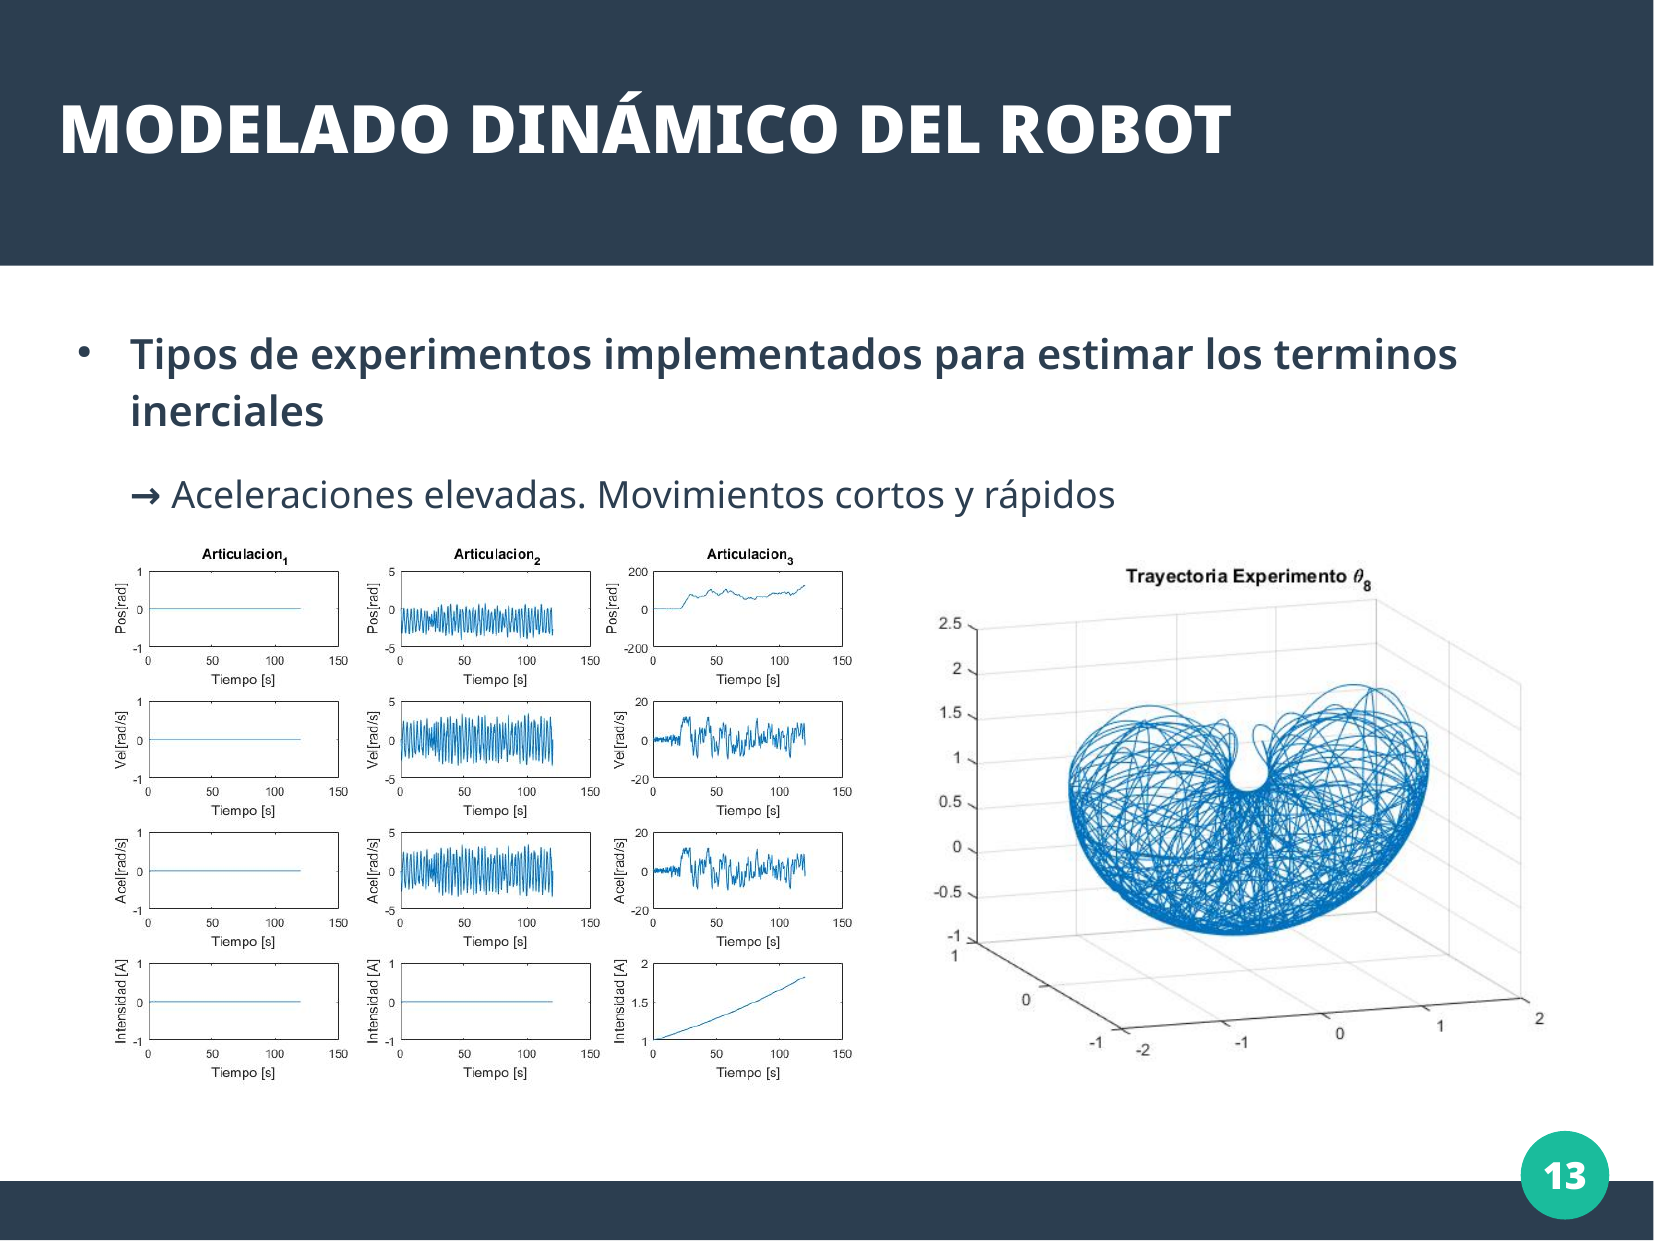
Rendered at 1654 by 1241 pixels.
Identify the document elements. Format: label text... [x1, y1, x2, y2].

list Tipos de experimentos implementados para estimar los terminos inerciales → Aceleraciones elevadas. Movimientos cortos y rápidos [59, 324, 1595, 1152]
picture [30, 525, 1588, 1123]
title MODELADO DINÁMICO DEL ROBOT [59, 49, 1595, 207]
